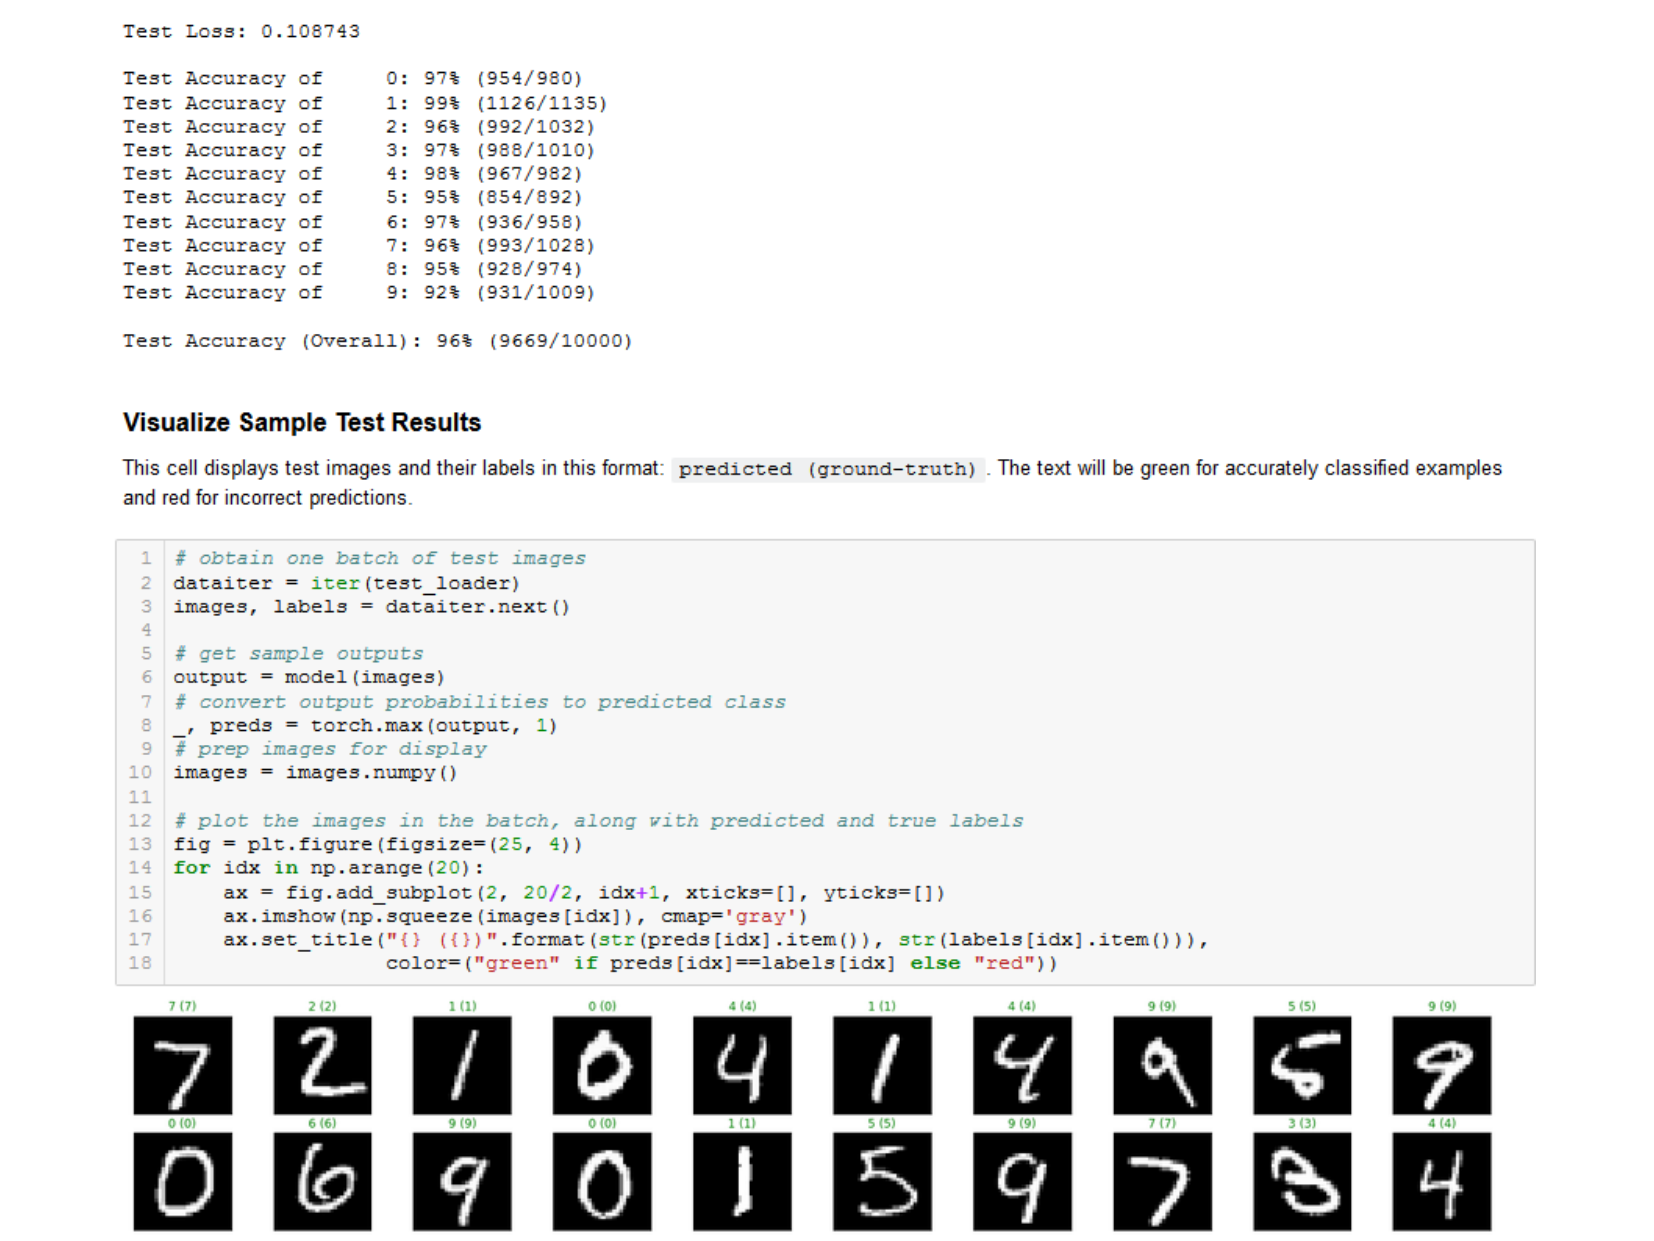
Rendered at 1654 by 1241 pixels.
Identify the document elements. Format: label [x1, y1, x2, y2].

picture [106, 11, 1536, 1241]
